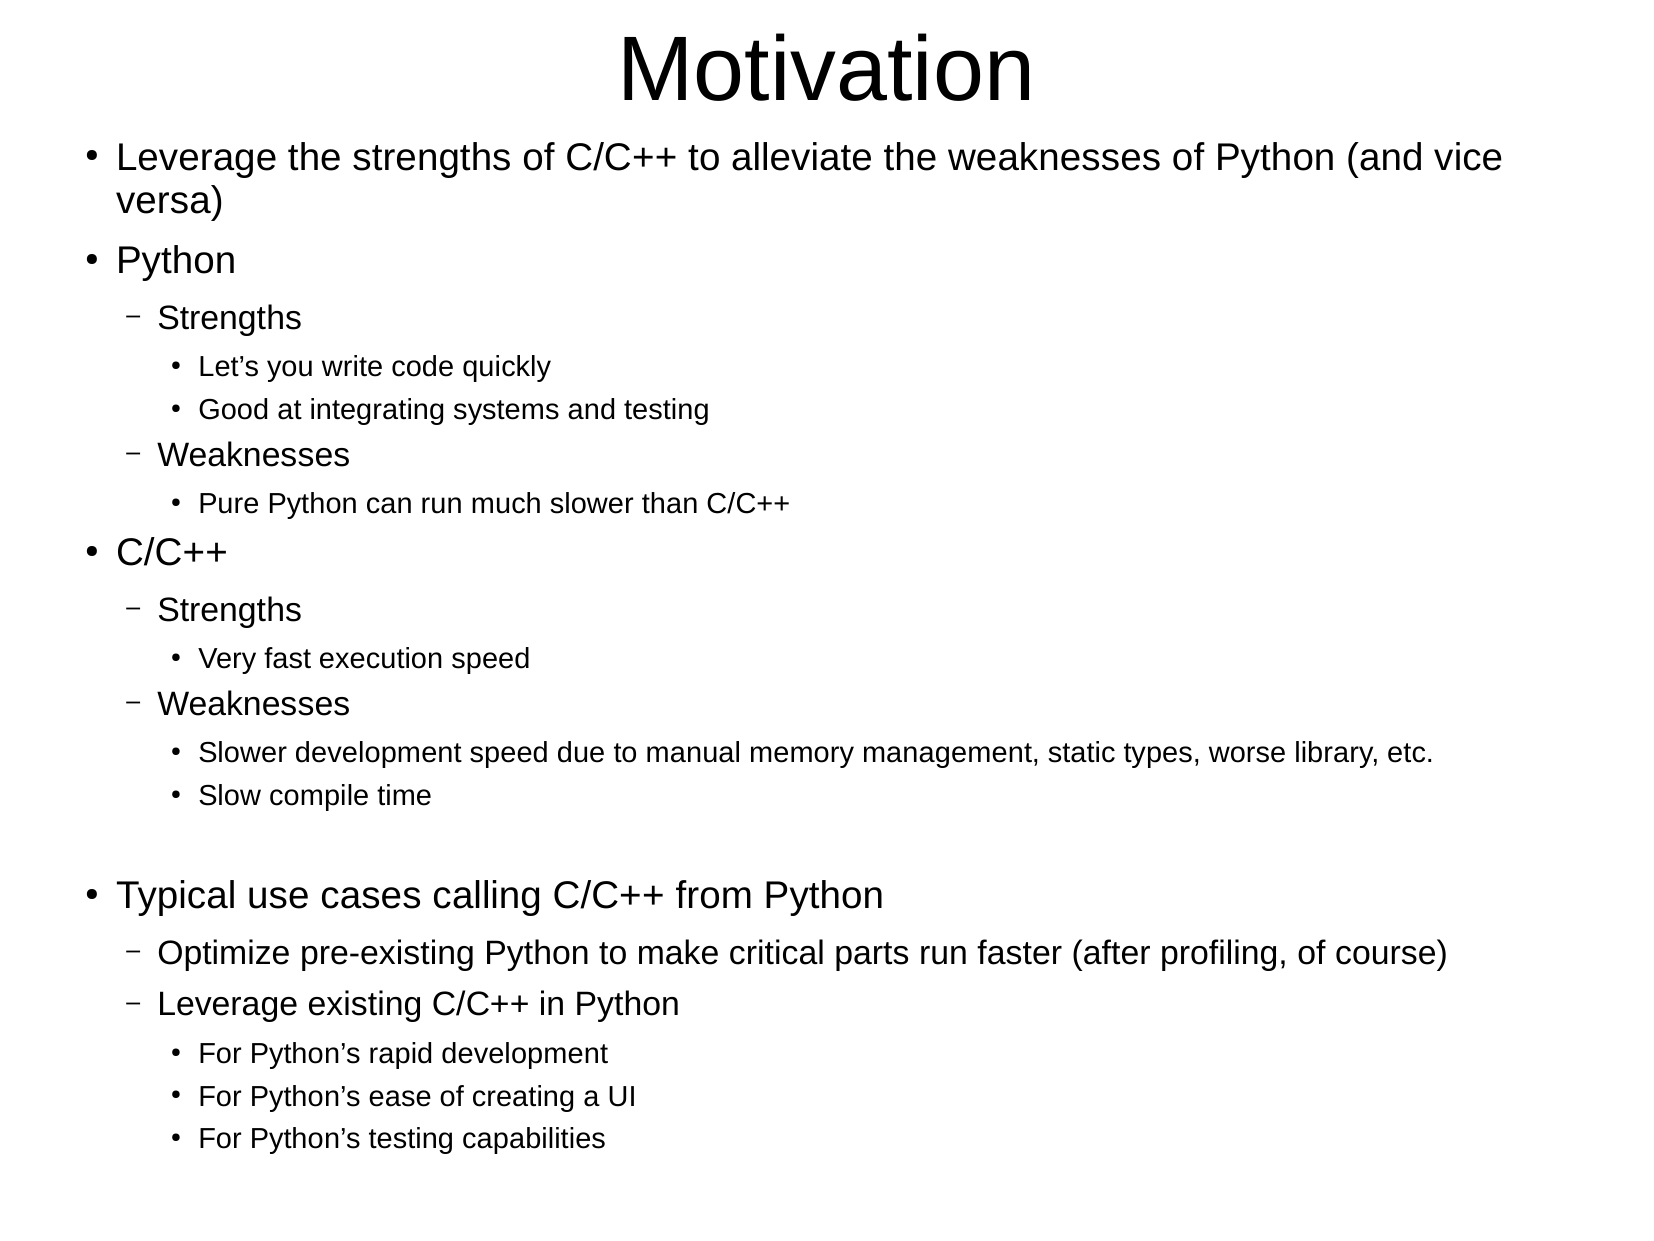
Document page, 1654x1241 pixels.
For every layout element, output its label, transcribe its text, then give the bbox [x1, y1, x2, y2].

list Leverage the strengths of C/C++ to alleviate the weaknesses of Python (and vice versa) Python Strengths Let’s you write code quickly Good at integrating systems and testing Weaknesses Pure Python can run much slower than C/C++ C/C++ Strengths Very fast execution speed Weaknesses Slower development speed due to manual memory management, static types, worse library, etc. Slow compile time Typical use cases calling C/C++ from Python Optimize pre-existing Python to make critical parts run faster (after profiling, of course) Leverage existing C/C++ in Python For Python’s rapid development For Python’s ease of creating a UI For Python’s testing capabilities [75, 135, 1604, 1156]
title Motivation [82, 17, 1571, 121]
